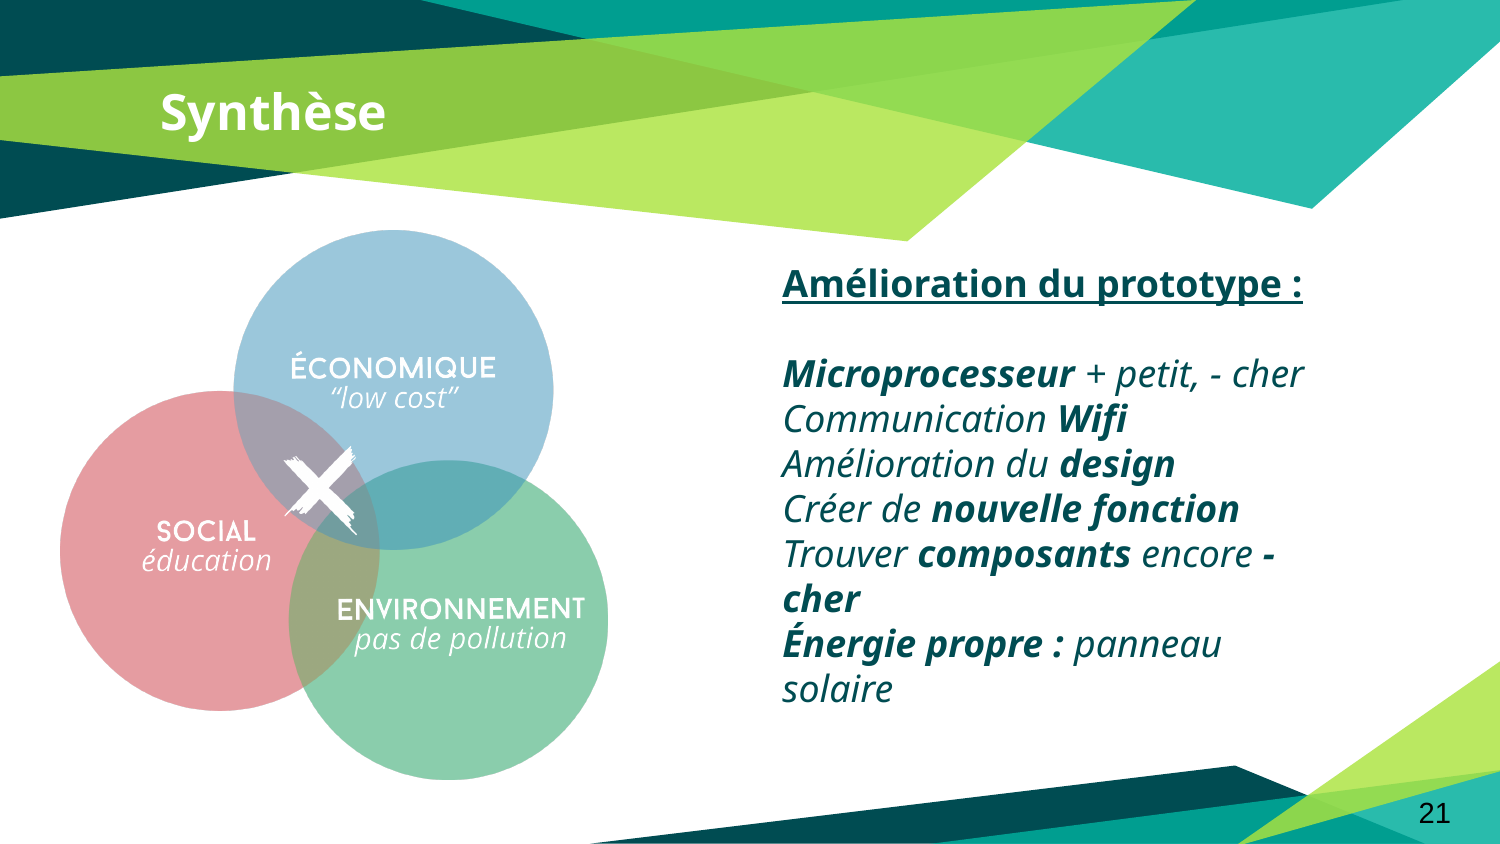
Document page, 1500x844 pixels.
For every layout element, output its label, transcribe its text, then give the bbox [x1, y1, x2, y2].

picture [60, 230, 608, 780]
slide_number <number> [1403, 779, 1494, 844]
list Amélioration du prototype : Microprocesseur + petit, - cher Communication Wifi Amélioration du design Créer de nouvelle fonction Trouver composants encore - cher Énergie propre : panneau solaire [767, 245, 1352, 808]
title Synthèse [145, 65, 1355, 206]
